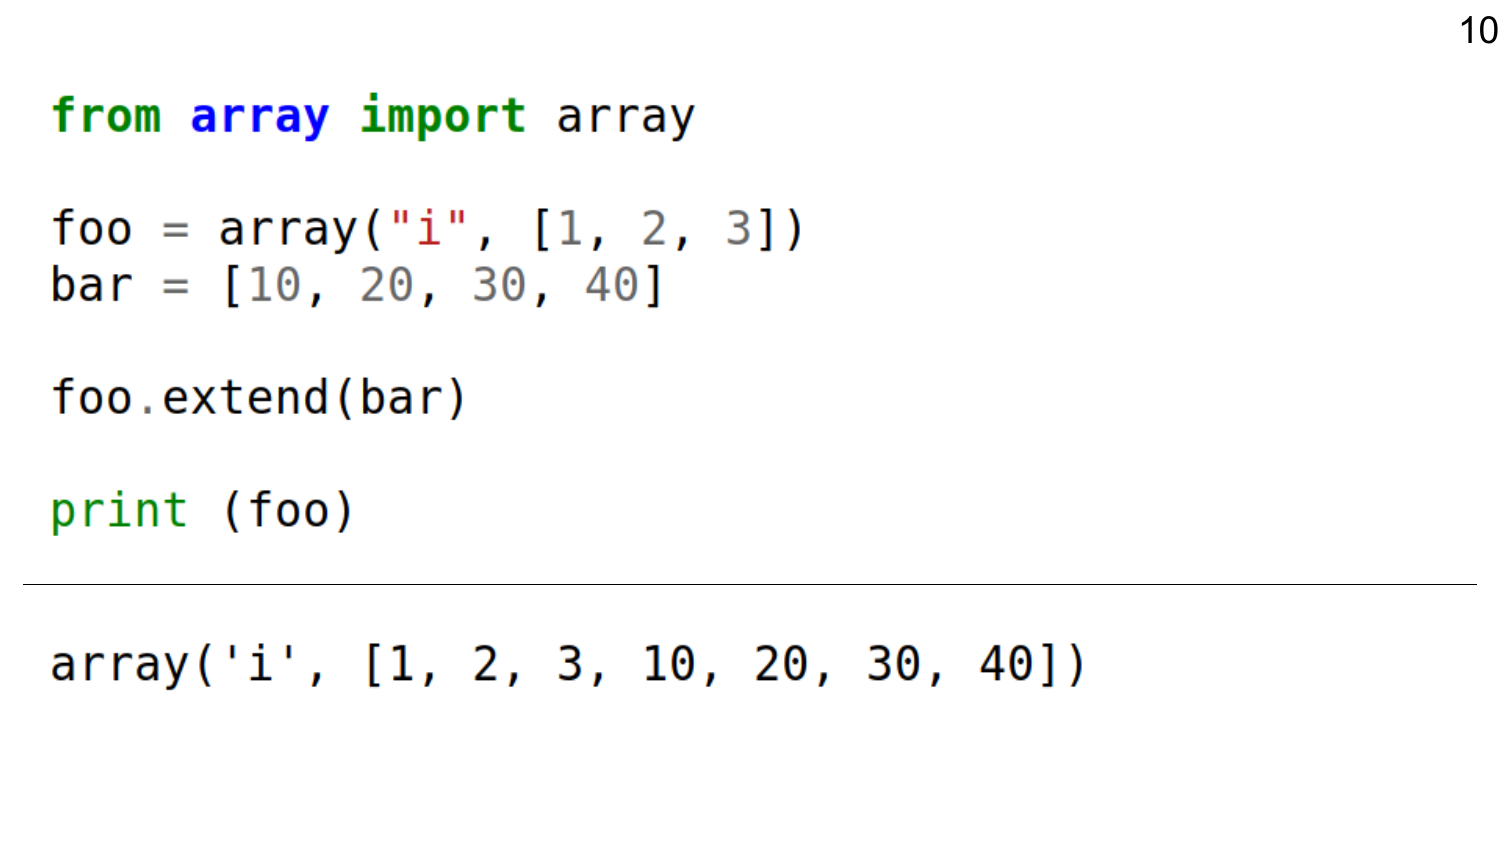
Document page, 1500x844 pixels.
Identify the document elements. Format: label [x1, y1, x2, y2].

picture [35, 82, 814, 547]
picture [37, 631, 1099, 703]
